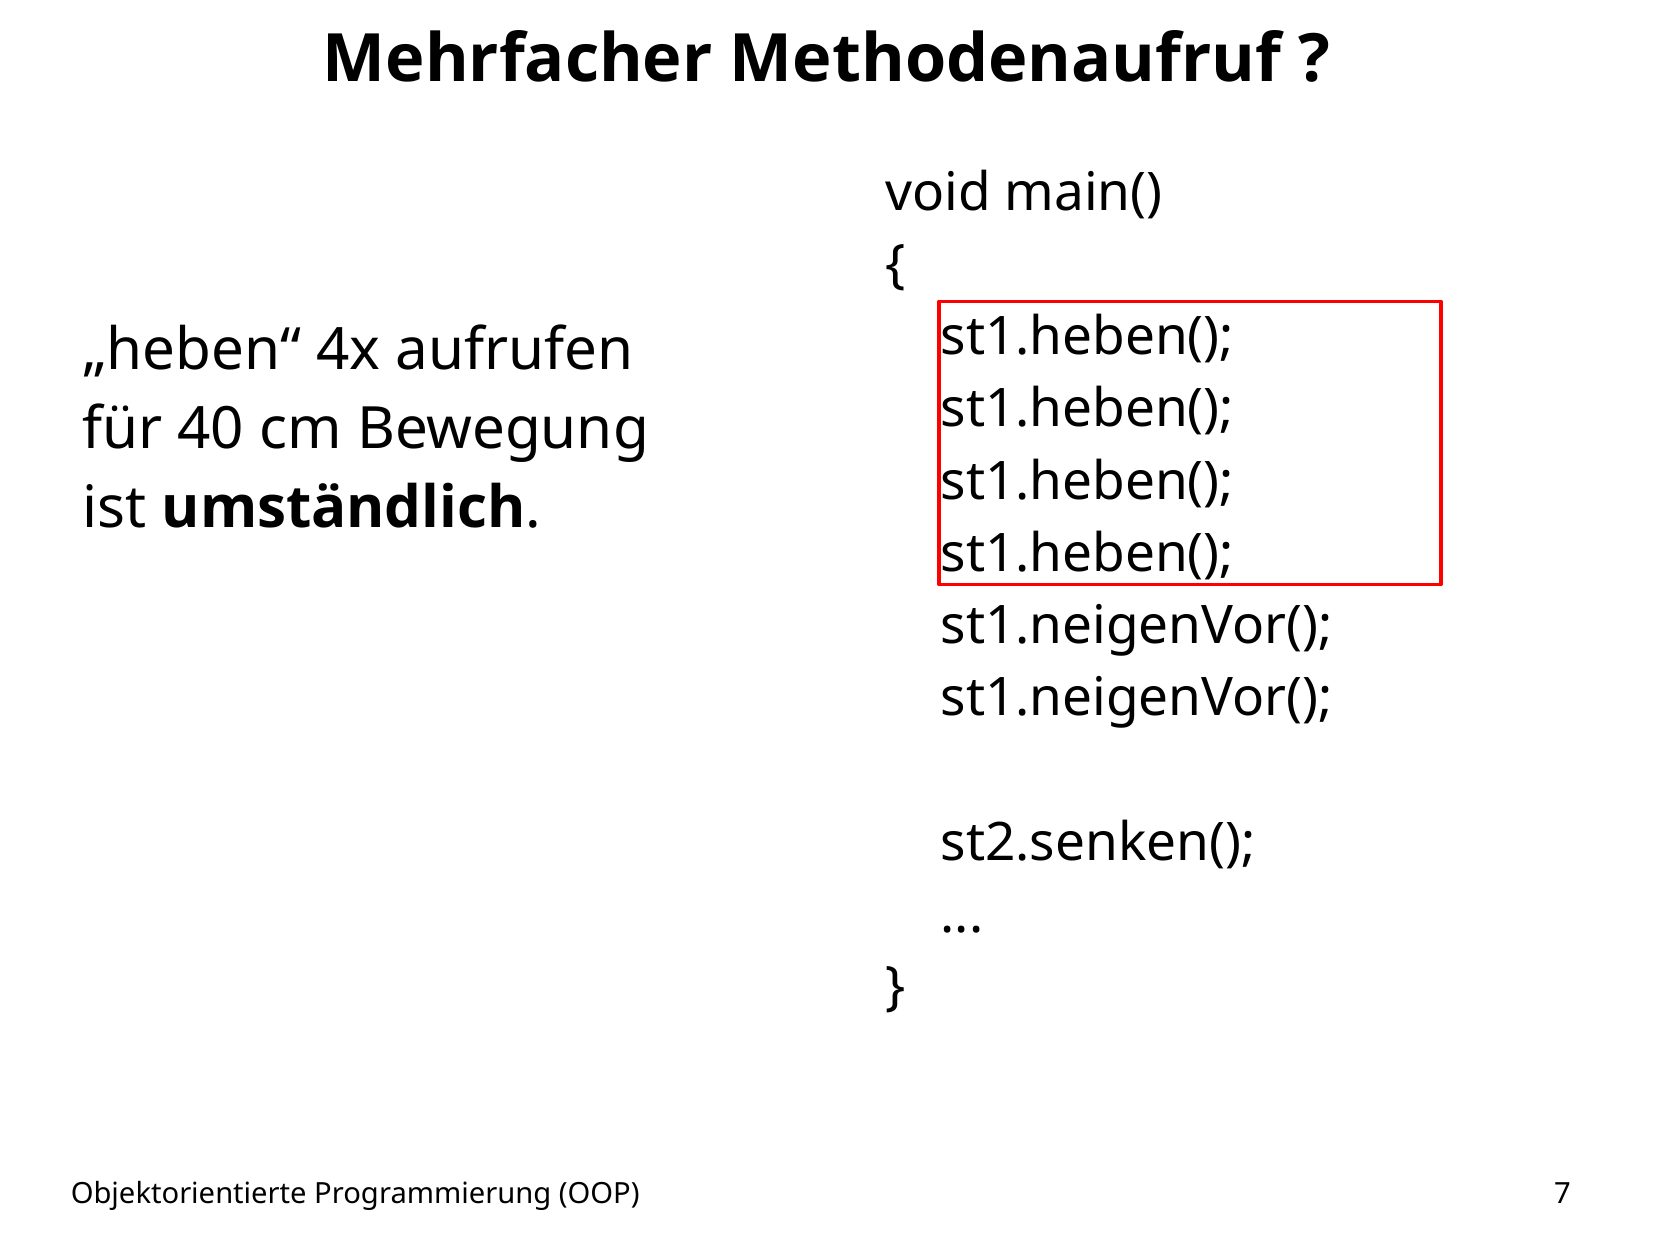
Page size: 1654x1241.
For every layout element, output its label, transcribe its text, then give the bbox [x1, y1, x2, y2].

list „heben“ 4x aufrufen für 40 cm Bewegung ist umständlich. [82, 307, 745, 1099]
title Mehrfacher Methodenaufruf ? [0, 5, 1654, 107]
list void main() { st1.heben(); st1.heben(); st1.heben(); st1.heben(); st1.neigenVor(); st1.neigenVor(); st2.senken(); ... } [885, 153, 1536, 1028]
